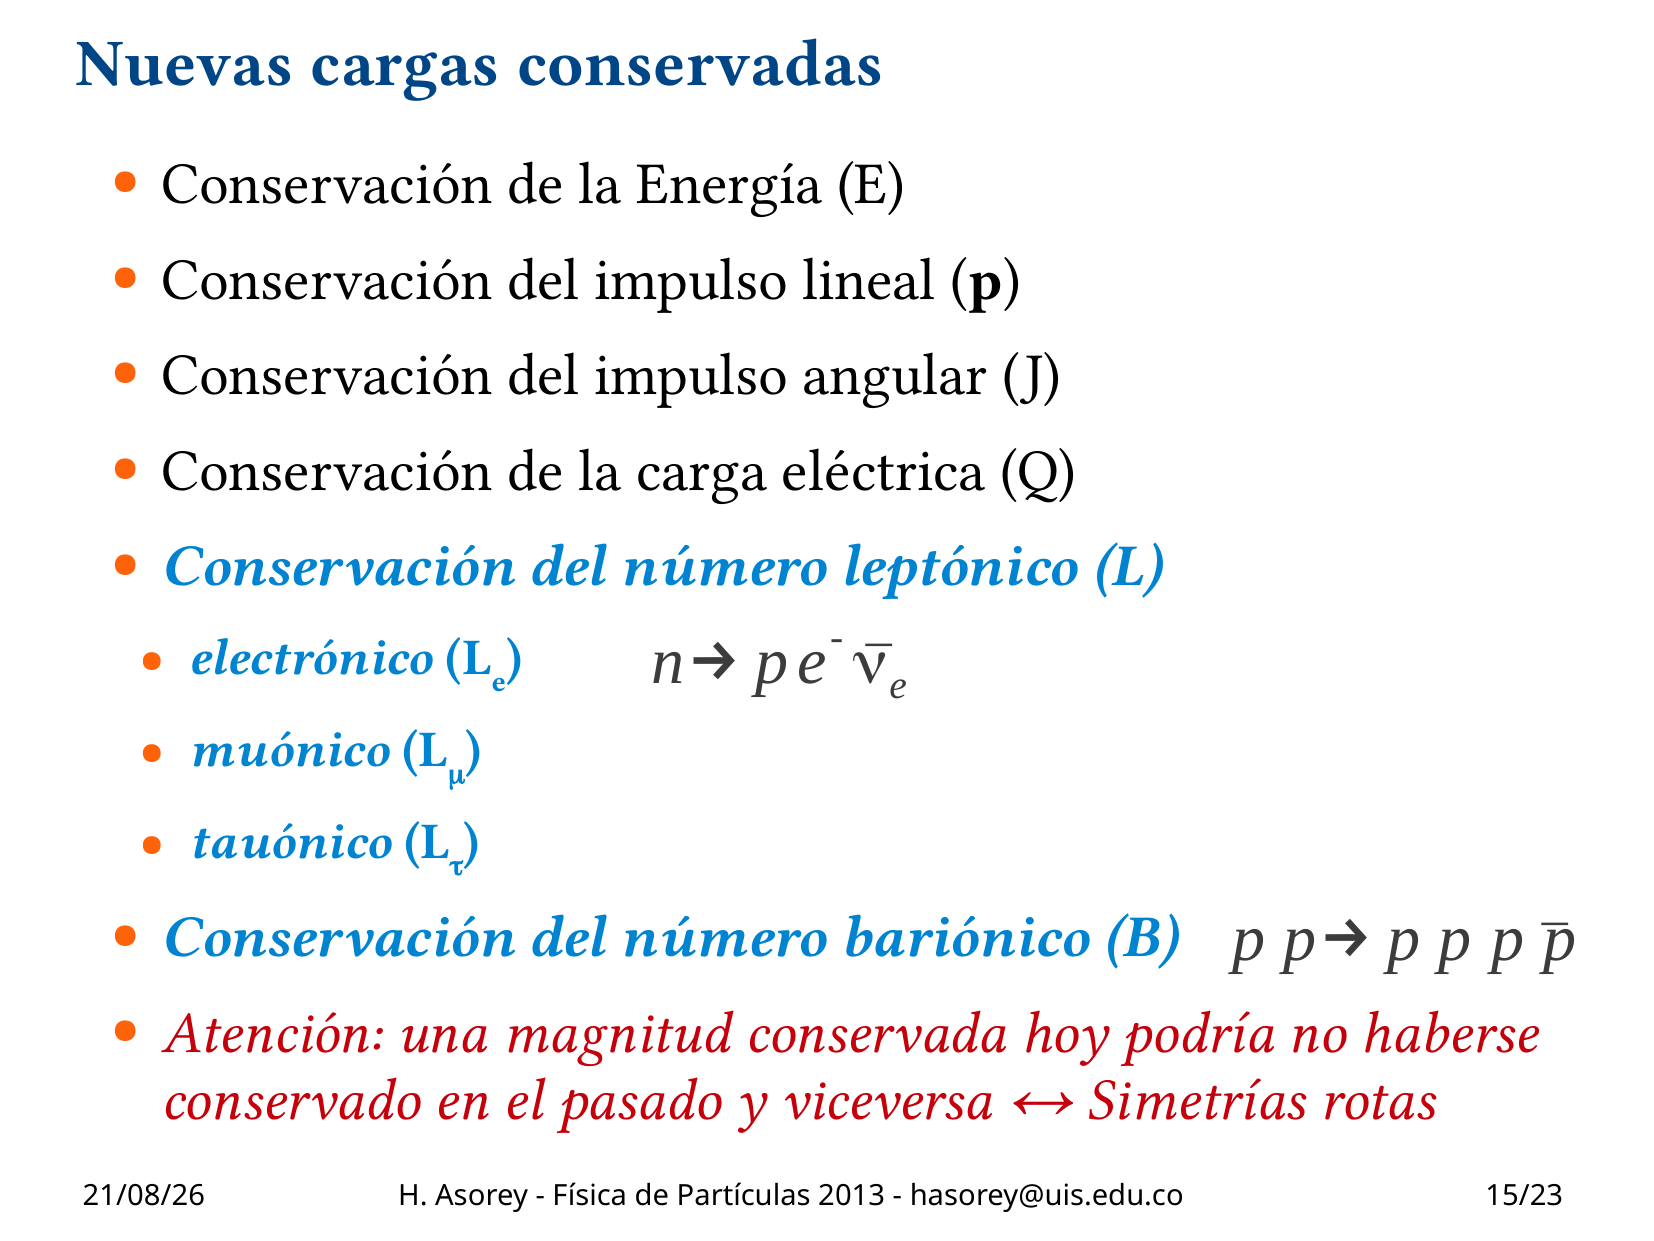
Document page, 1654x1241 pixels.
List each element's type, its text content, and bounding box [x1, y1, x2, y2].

chart [643, 615, 916, 708]
title Nuevas cargas conservadas [75, 13, 1564, 115]
list Conservación de la Energía (E) Conservación del impulso lineal (p) Conservación del impulso angular (J) Conservación de la carga eléctrica (Q) Conservación del número leptónico (L) electrónico (Le) muónico (Lm) tauónico (Lt) Conservación del número bariónico (B) Atención: una magnitud conservada hoy podría no haberse conservado en el pasado y viceversa ↔ Simetrías rotas [82, 150, 1571, 1156]
chart [1215, 901, 1585, 976]
